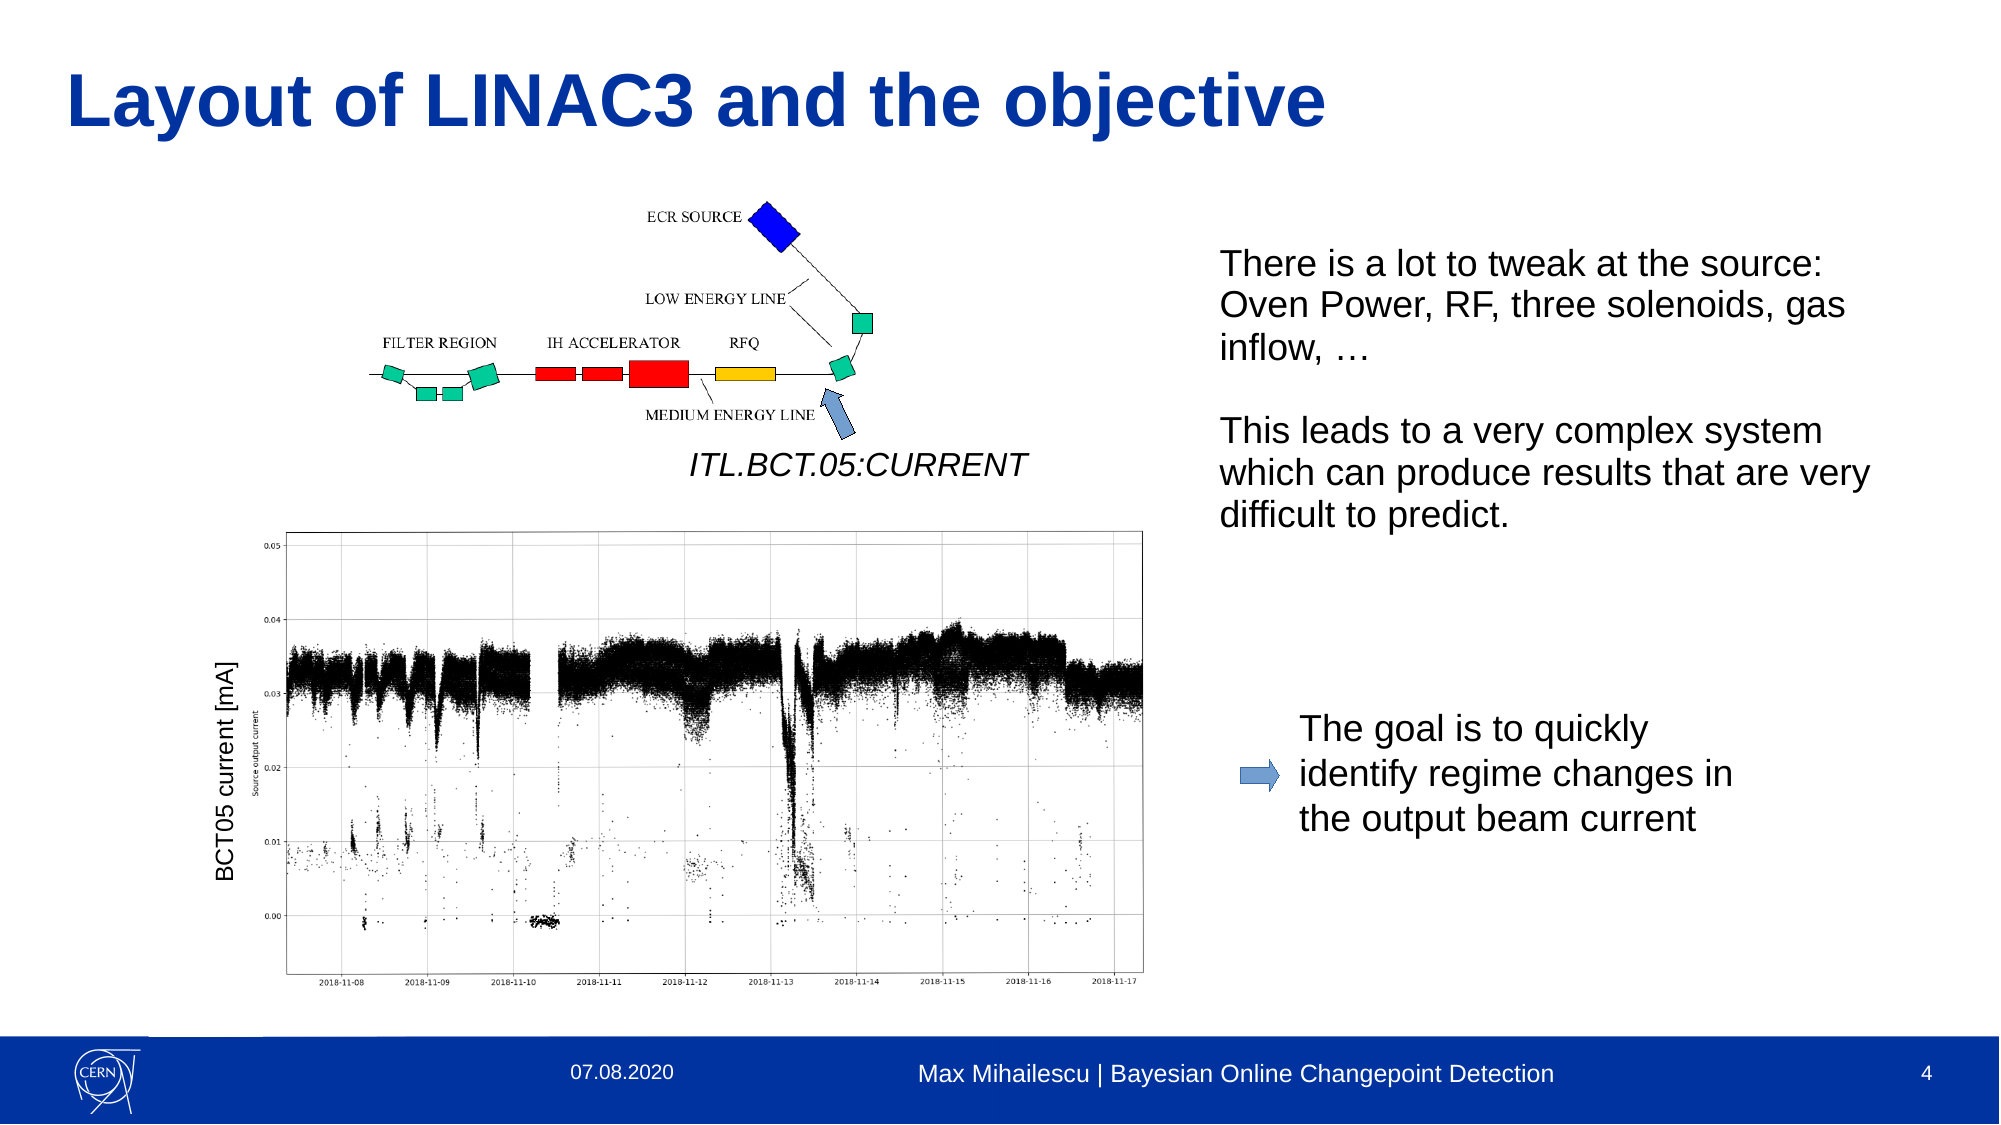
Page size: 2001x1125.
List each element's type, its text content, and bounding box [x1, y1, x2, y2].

text_box 07.08.2020 [543, 1041, 674, 1101]
text_box ITL.BCT.05:CURRENT [674, 435, 1051, 490]
picture [0, 518, 1999, 1124]
text_box Max Mihailescu | Bayesian Online Changepoint Detection [698, 1042, 1776, 1102]
text_box The goal is to quickly identify regime changes in the output beam current [1284, 696, 1784, 749]
text_box Layout of LINAC3 and the objective [66, 61, 1932, 235]
text_box [820, 388, 856, 435]
text_box <Foliennummer> [1822, 1042, 1933, 1102]
text_box [1240, 759, 1280, 792]
text_box BCT05 current [mA] [200, 607, 248, 898]
text_box There is a lot to tweak at the source: Oven Power, RF, three solenoids, gas inflow, … This leads to a very complex system which can produce results that are very difficult to predict. [1204, 234, 1902, 544]
picture [290, 235, 998, 469]
